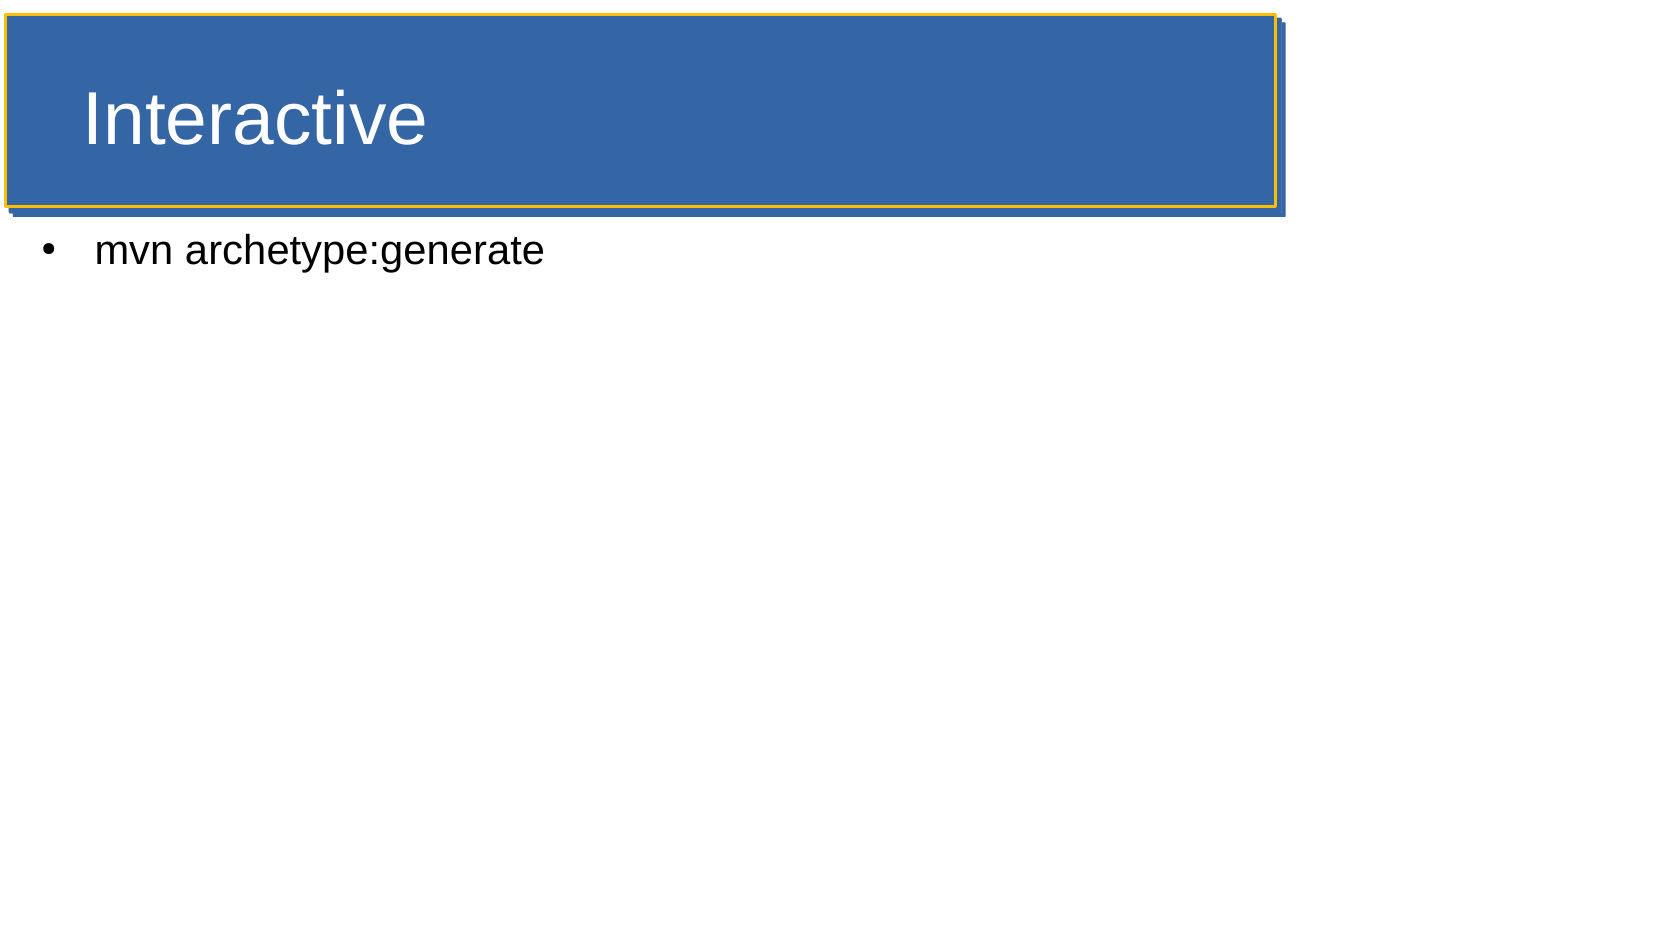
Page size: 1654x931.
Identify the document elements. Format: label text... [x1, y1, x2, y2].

list mvn archetype:generate [23, 226, 1501, 788]
title Interactive [82, 44, 1235, 192]
